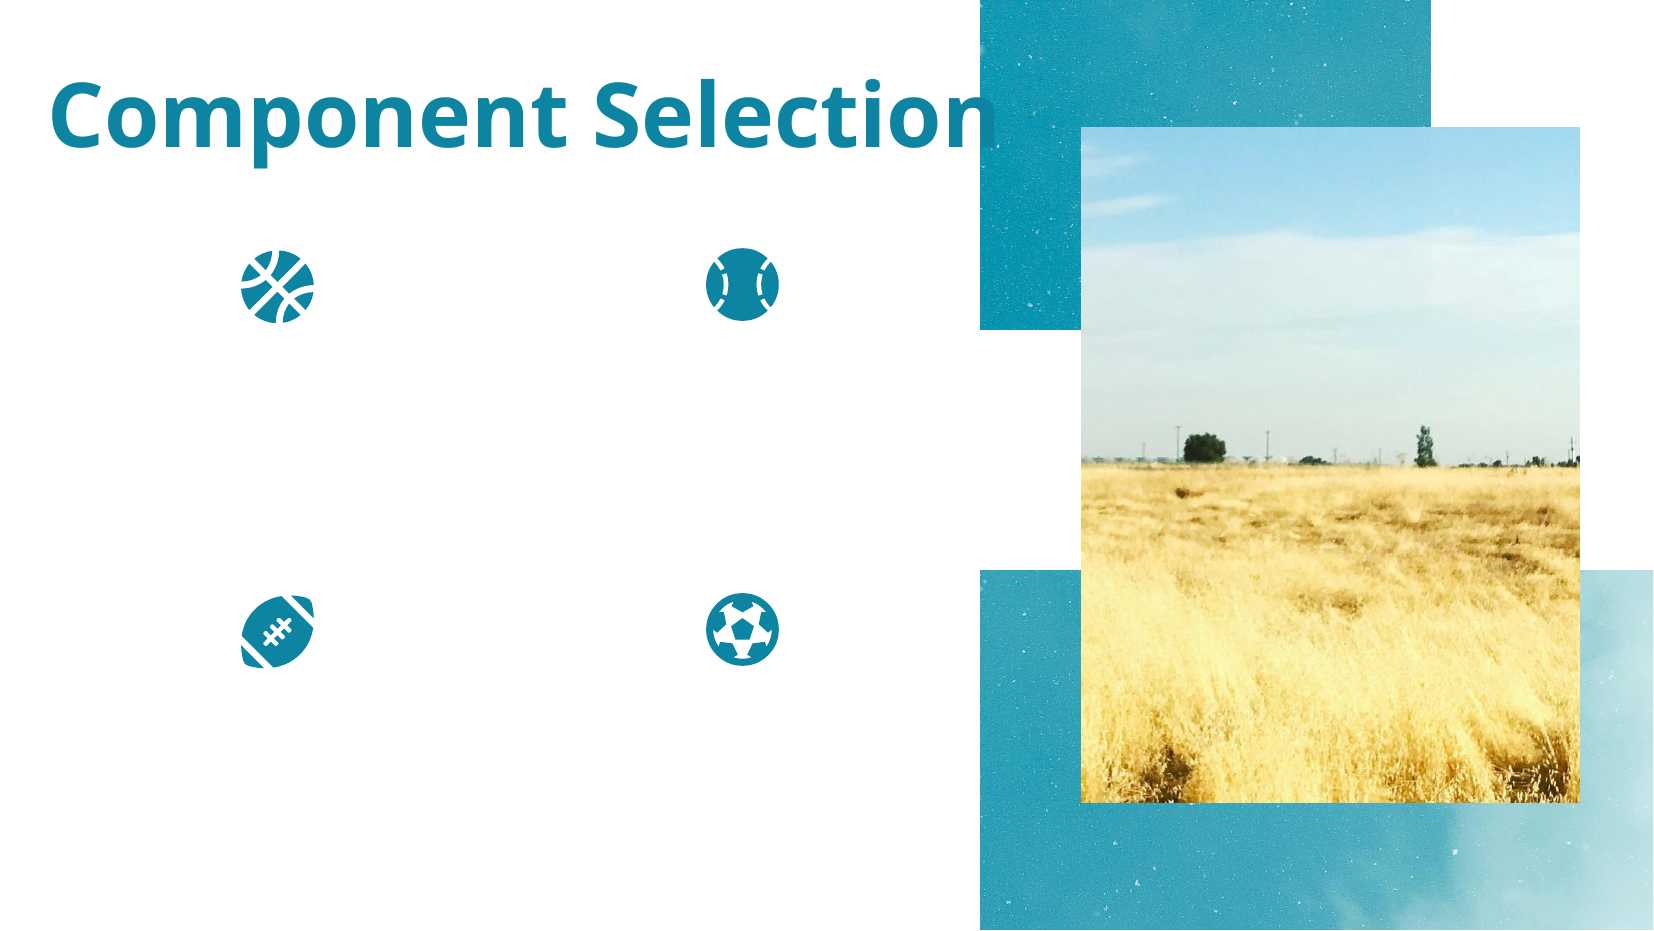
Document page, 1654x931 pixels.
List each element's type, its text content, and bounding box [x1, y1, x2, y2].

text_box [270, 250, 301, 282]
text_box [254, 250, 273, 271]
text_box [282, 263, 314, 294]
text_box [254, 291, 285, 324]
text_box [294, 292, 314, 310]
text_box [706, 593, 779, 666]
picture [980, 0, 1654, 930]
text_box [290, 595, 314, 619]
text_box [241, 596, 314, 668]
text_box [241, 263, 261, 282]
text_box [282, 303, 301, 323]
text_box [706, 248, 779, 321]
text_box [241, 645, 265, 669]
title Component Selection [47, 35, 1013, 191]
text_box [241, 280, 273, 310]
